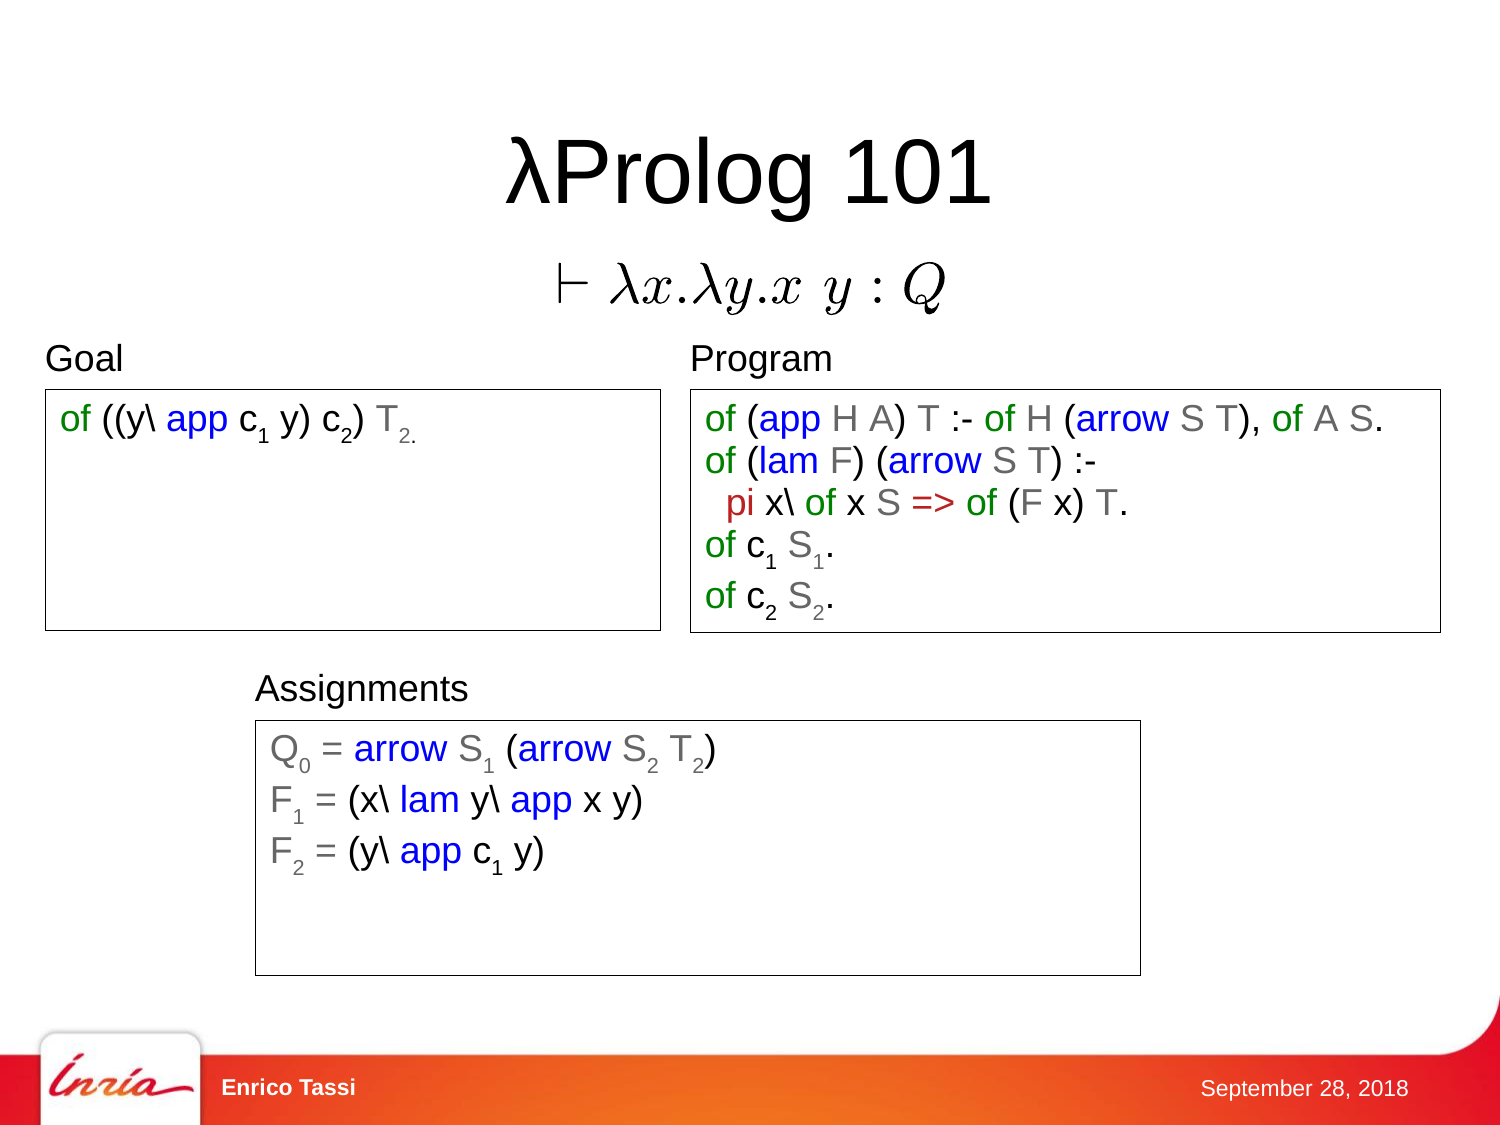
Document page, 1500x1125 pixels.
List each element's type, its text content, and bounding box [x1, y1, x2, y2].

text_box Q0 = arrow S1 (arrow S2 T2) F1 = (x\ lam y\ app x y) F2 = (y\ app c1 y) [255, 720, 1141, 976]
text_box Goal [30, 329, 139, 387]
text_box of ((y\ app c1 y) c2) T2. [45, 389, 661, 631]
text_box [555, 261, 945, 316]
title λProlog 101 [131, 77, 1369, 266]
text_box of (app H A) T :- of H (arrow S T), of A S. of (lam F) (arrow S T) :- pi x\ of x S => of (F x) T. of c1 S1. of c2 S2. [690, 389, 1441, 633]
text_box Program [675, 329, 849, 387]
picture [0, 947, 1500, 1125]
text_box Assignments [240, 660, 511, 721]
